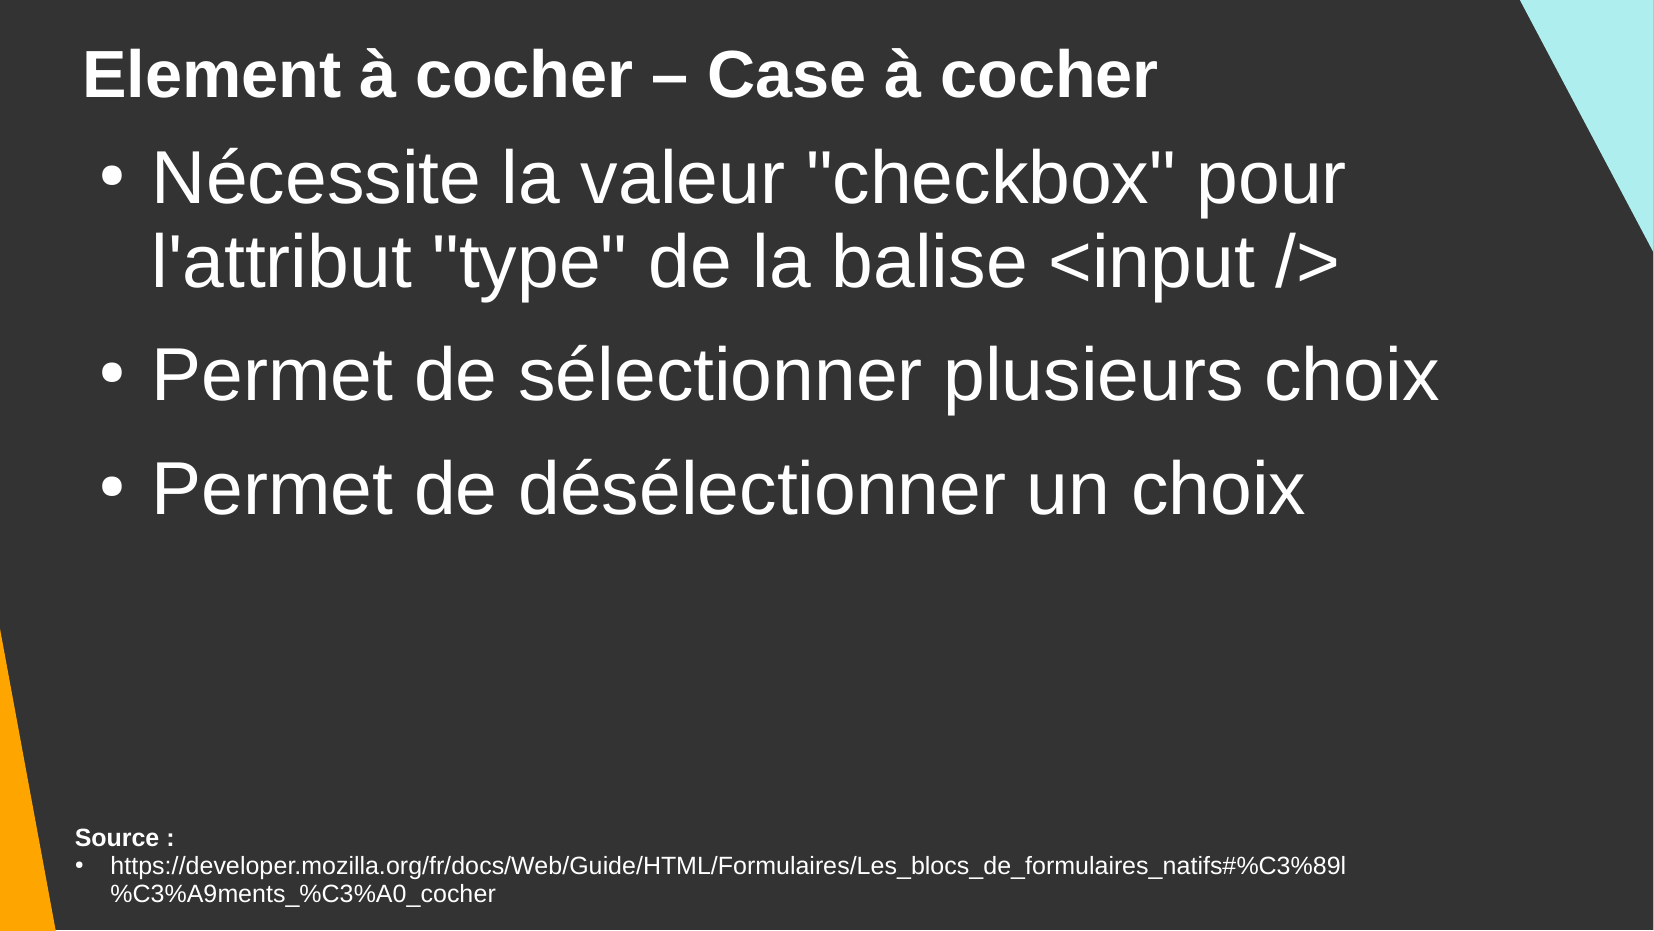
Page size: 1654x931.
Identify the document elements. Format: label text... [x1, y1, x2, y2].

text_box [1519, 0, 1654, 254]
title Element à cocher – Case à cocher [82, 37, 1571, 114]
list Nécessite la valeur "checkbox" pour l'attribut "type" de la balise <input /> Permet de sélectionner plusieurs choix Permet de désélectionner un choix [80, 135, 1605, 733]
text_box [0, 628, 56, 931]
text_box Source : https://developer.mozilla.org/fr/docs/Web/Guide/HTML/Formulaires/Les_blocs_de_formulaires_natifs#%C3%89l%C3%A9ments_%C3%A0_cocher [60, 816, 1546, 916]
